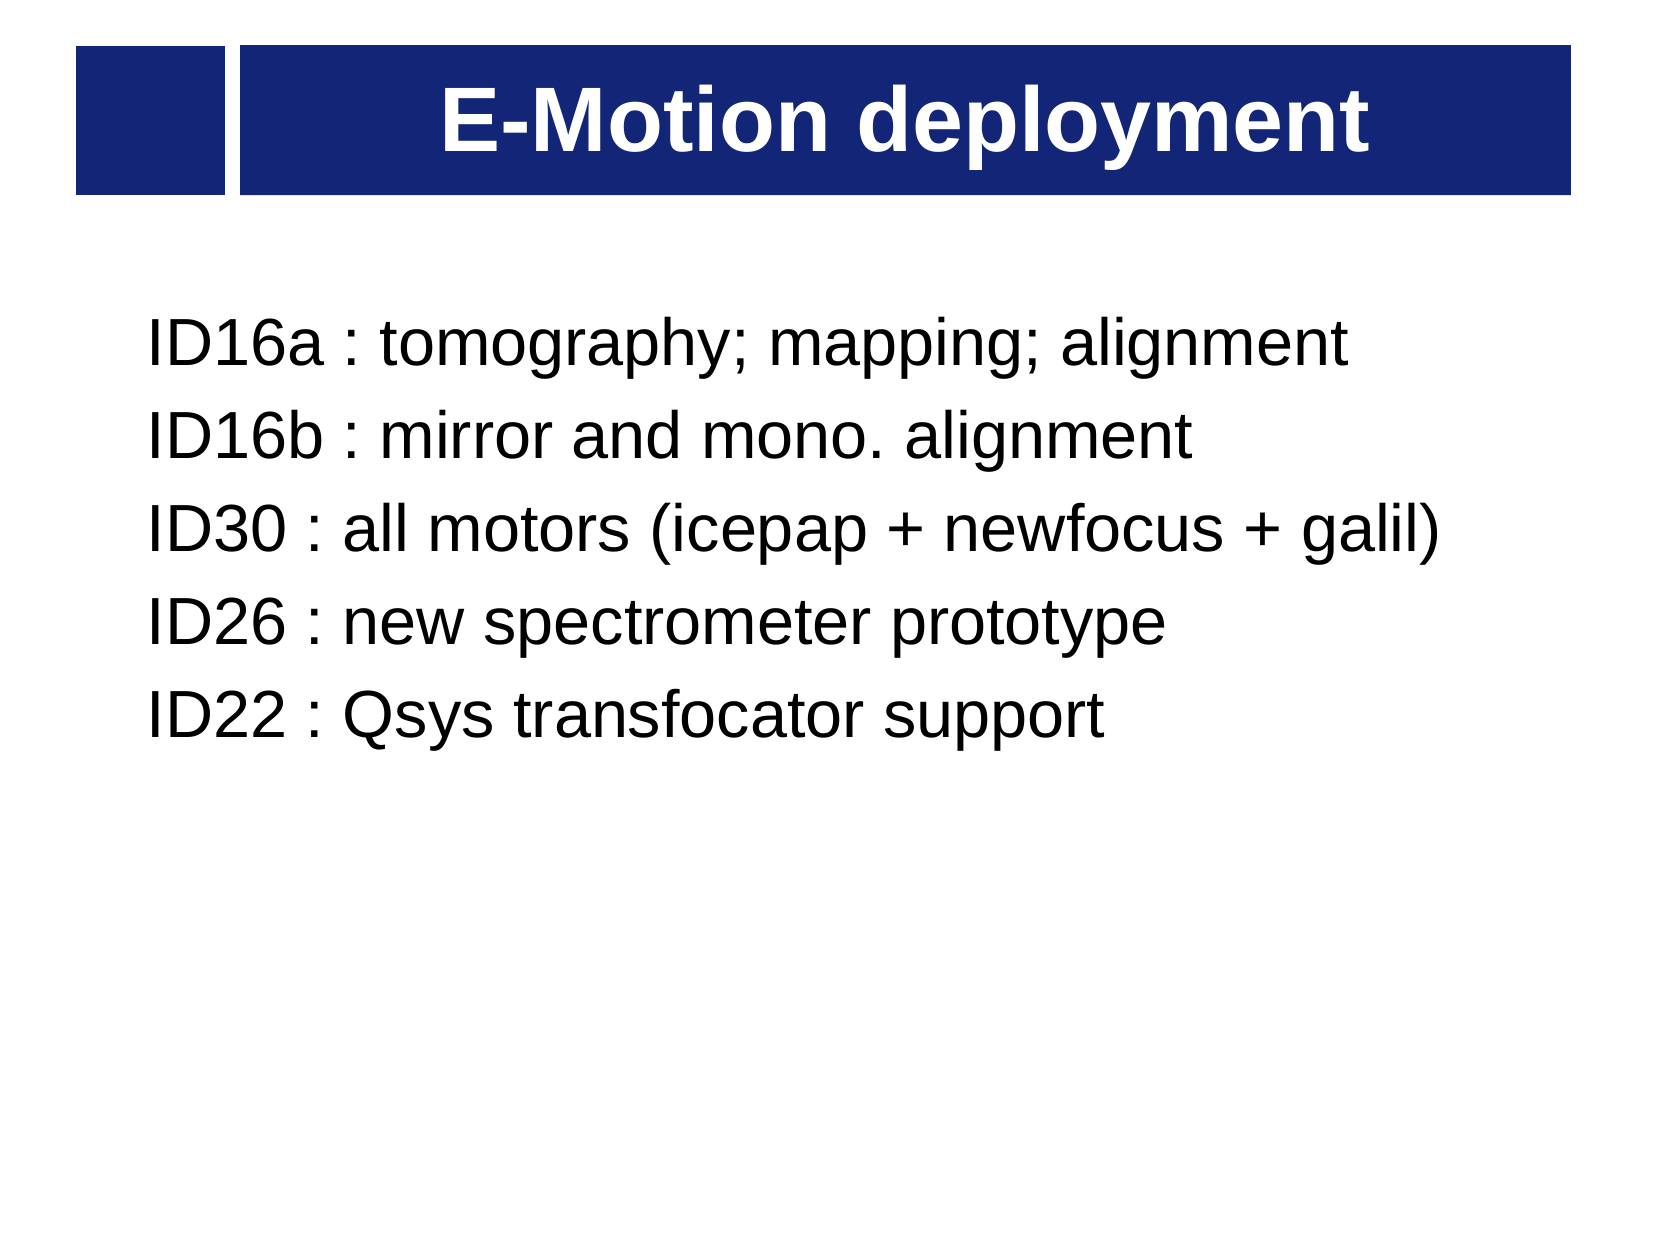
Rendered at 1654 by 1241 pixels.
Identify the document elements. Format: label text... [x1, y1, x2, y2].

text_box [75, 45, 226, 196]
title E-Motion deployment [240, 45, 1571, 196]
subtitle ID16a : tomography; mapping; alignment ID16b : mirror and mono. alignment ID30 : all motors (icepap + newfocus + galil) ID26 : new spectrometer prototype ID22 : Qsys transfocator support [146, 305, 1471, 752]
